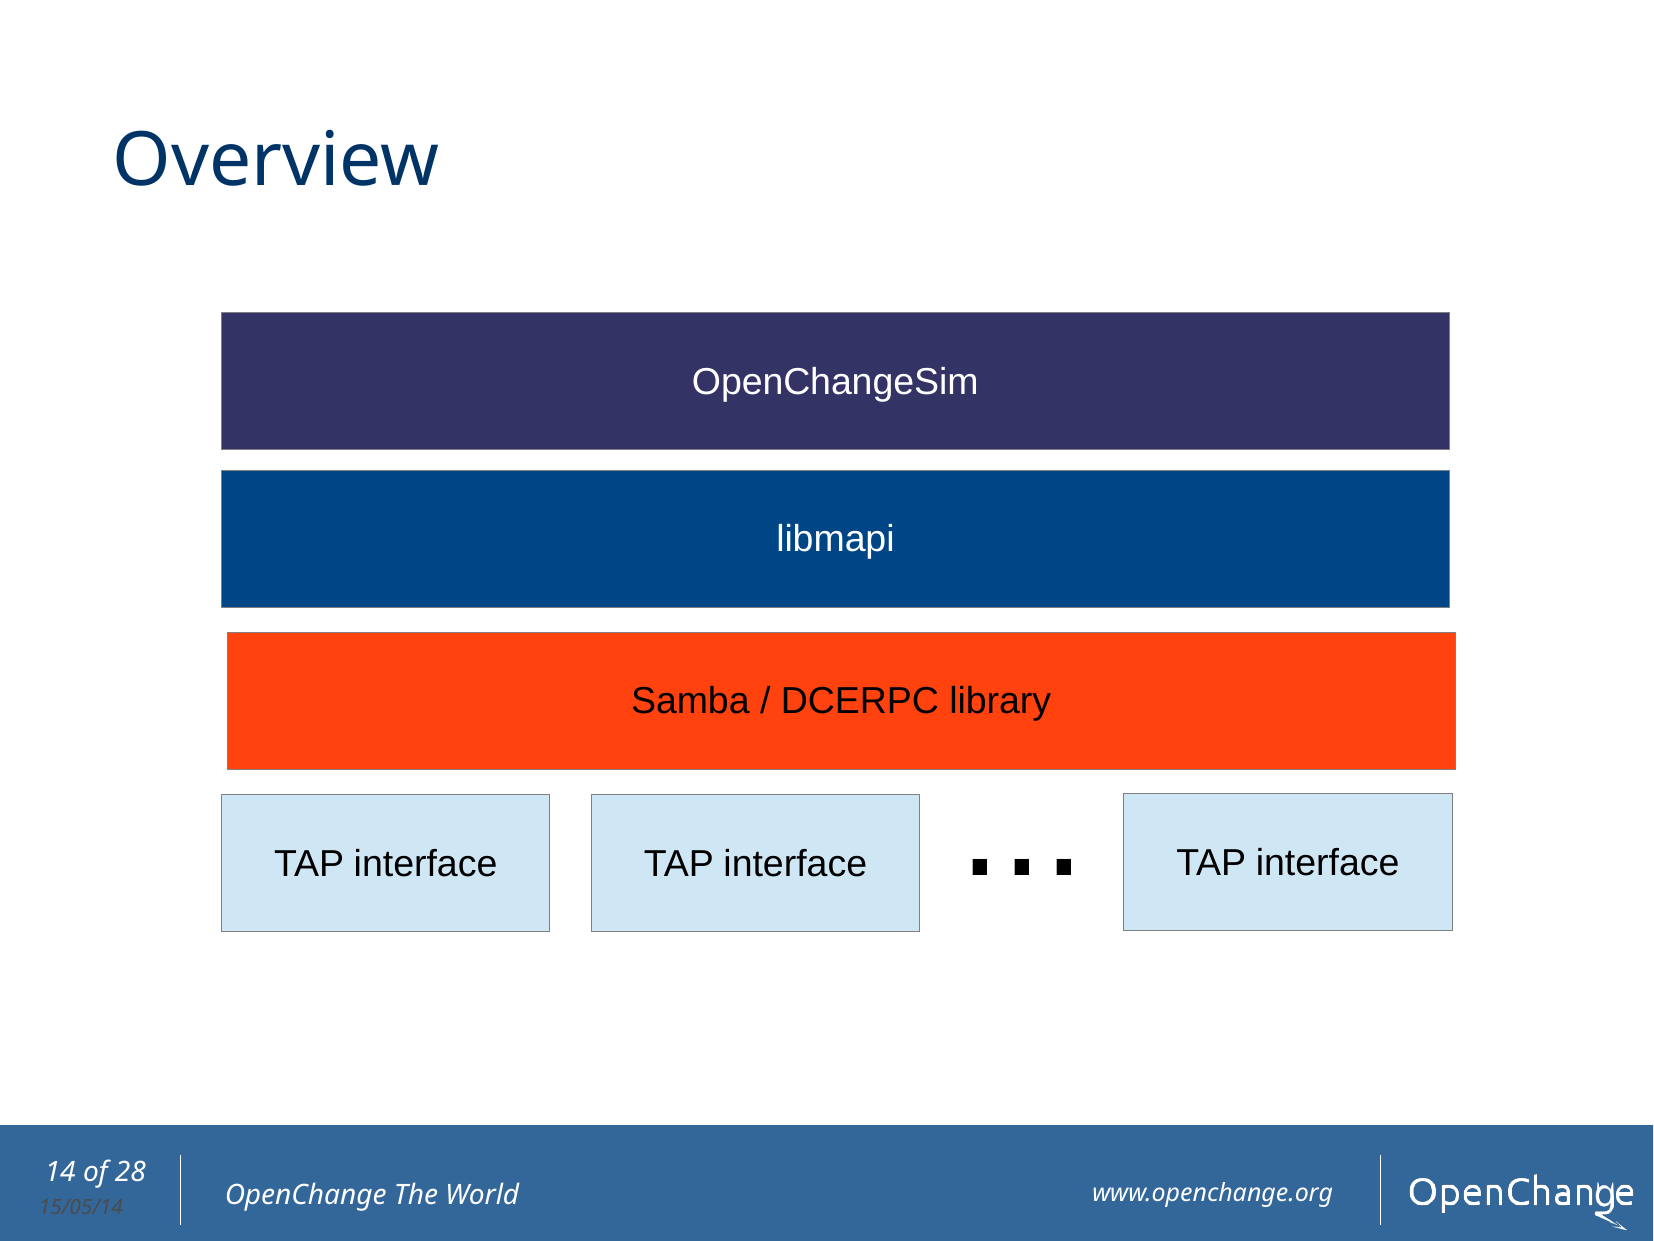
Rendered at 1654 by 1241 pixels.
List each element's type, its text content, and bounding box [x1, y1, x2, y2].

picture [1407, 1167, 1654, 1230]
text_box TAP interface [221, 794, 550, 932]
text_box Samba / DCERPC library [227, 632, 1456, 770]
text_box ... [945, 732, 1123, 916]
title Overview [112, 105, 1523, 208]
text_box OpenChangeSim [221, 312, 1450, 450]
text_box libmapi [221, 470, 1450, 608]
text_box TAP interface [1123, 793, 1453, 931]
text_box TAP interface [591, 794, 920, 932]
